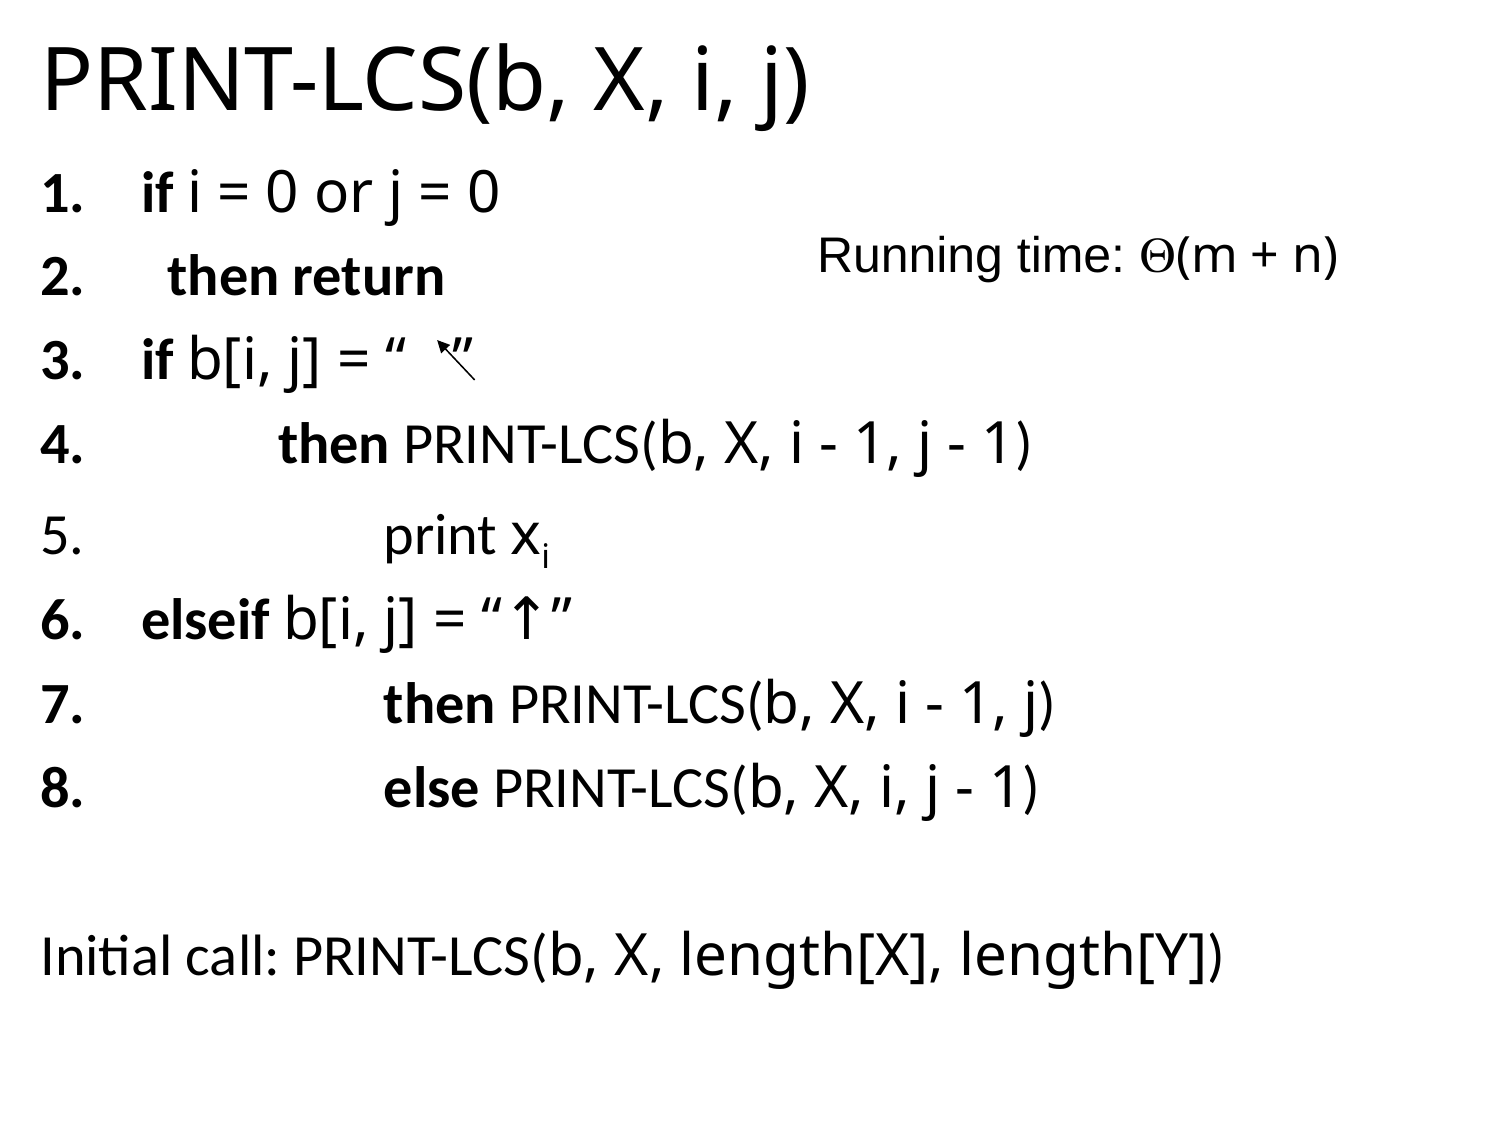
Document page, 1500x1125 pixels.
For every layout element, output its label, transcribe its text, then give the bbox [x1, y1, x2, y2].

title PRINT-LCS(b, X, i, j) [25, 26, 1469, 138]
text_box Running time: (m + n) [802, 214, 1354, 290]
list if i = 0 or j = 0 then return if b[i, j] = “ ” then PRINT-LCS(b, X, i - 1, j - 1) print xi elseif b[i, j] = “↑” then PRINT-LCS(b, X, i - 1, j) else PRINT-LCS(b, X, i, j - 1) Initial call: PRINT-LCS(b, X, length[X], length[Y]) [25, 154, 1469, 1014]
